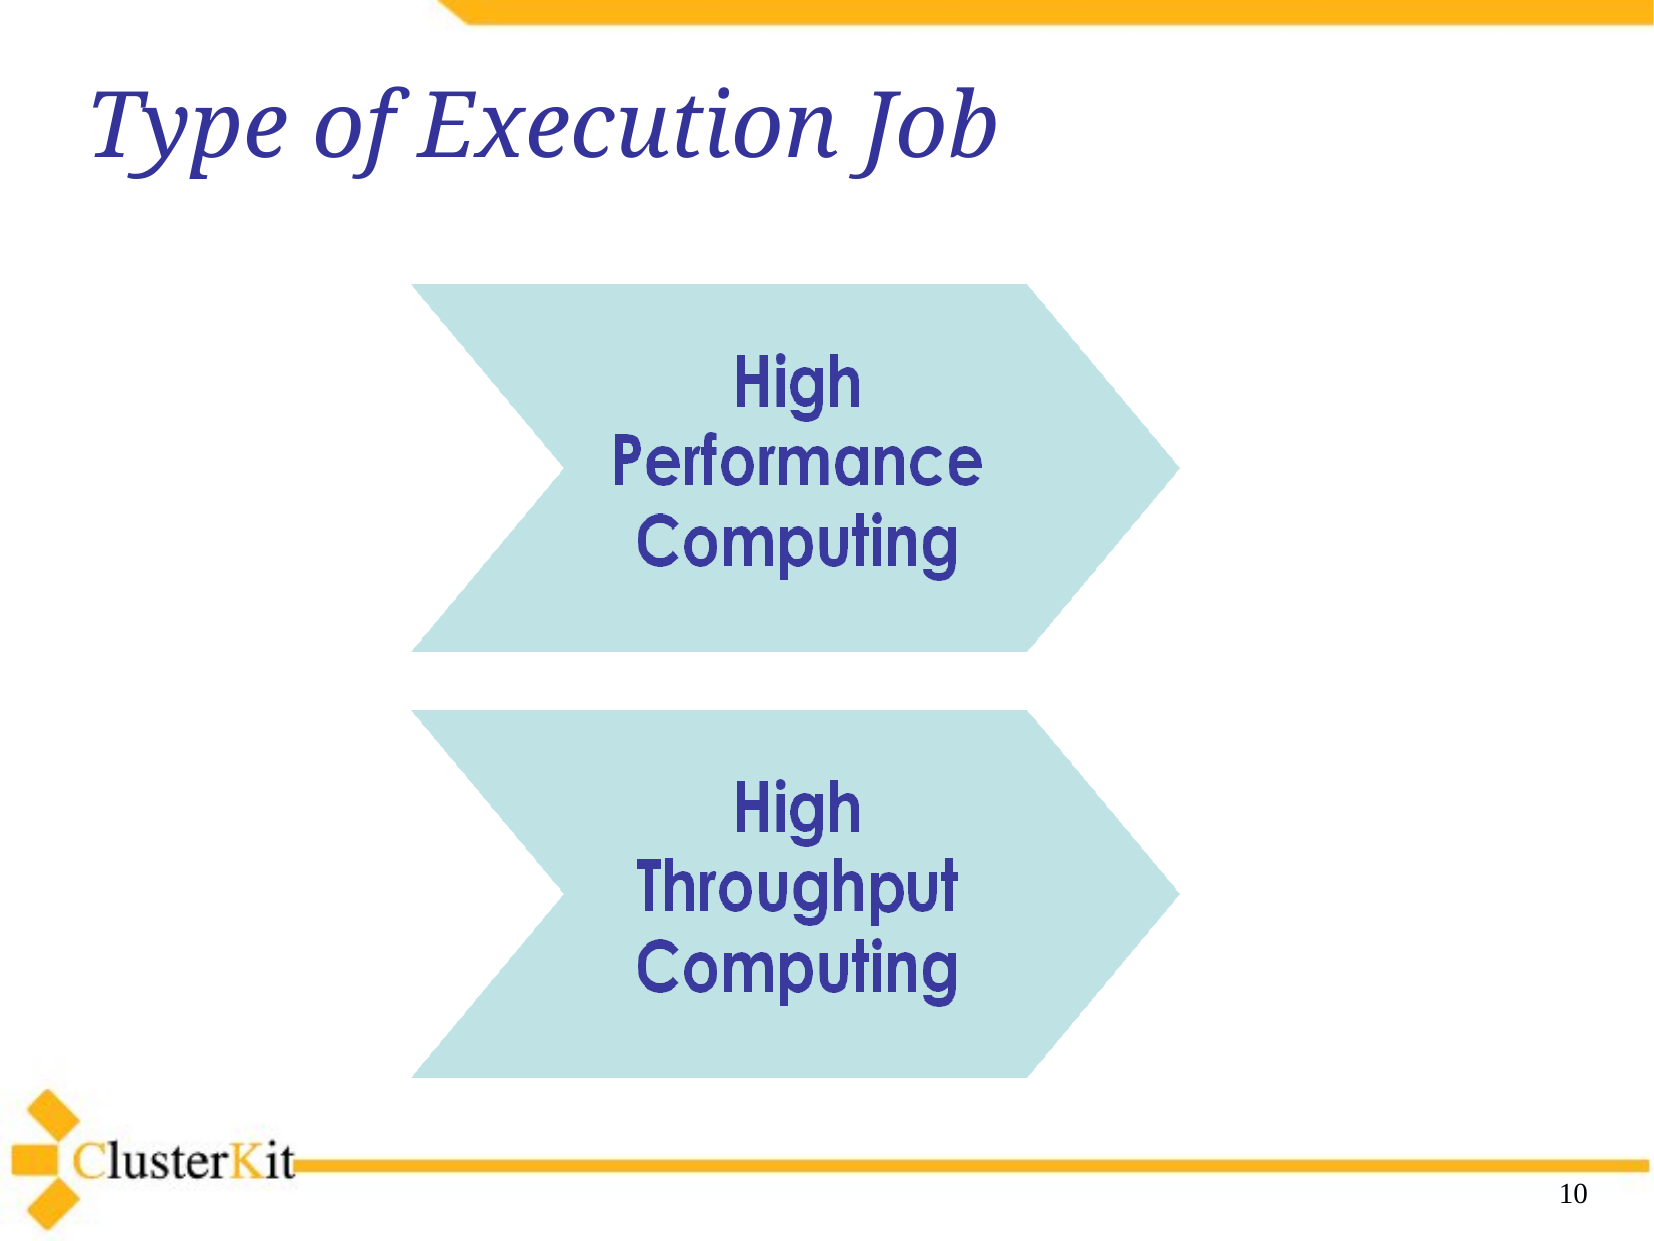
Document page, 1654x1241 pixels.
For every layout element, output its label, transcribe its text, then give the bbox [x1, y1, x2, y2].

text_box Type of Execution Job [71, 20, 1560, 228]
picture [0, 0, 1654, 1241]
